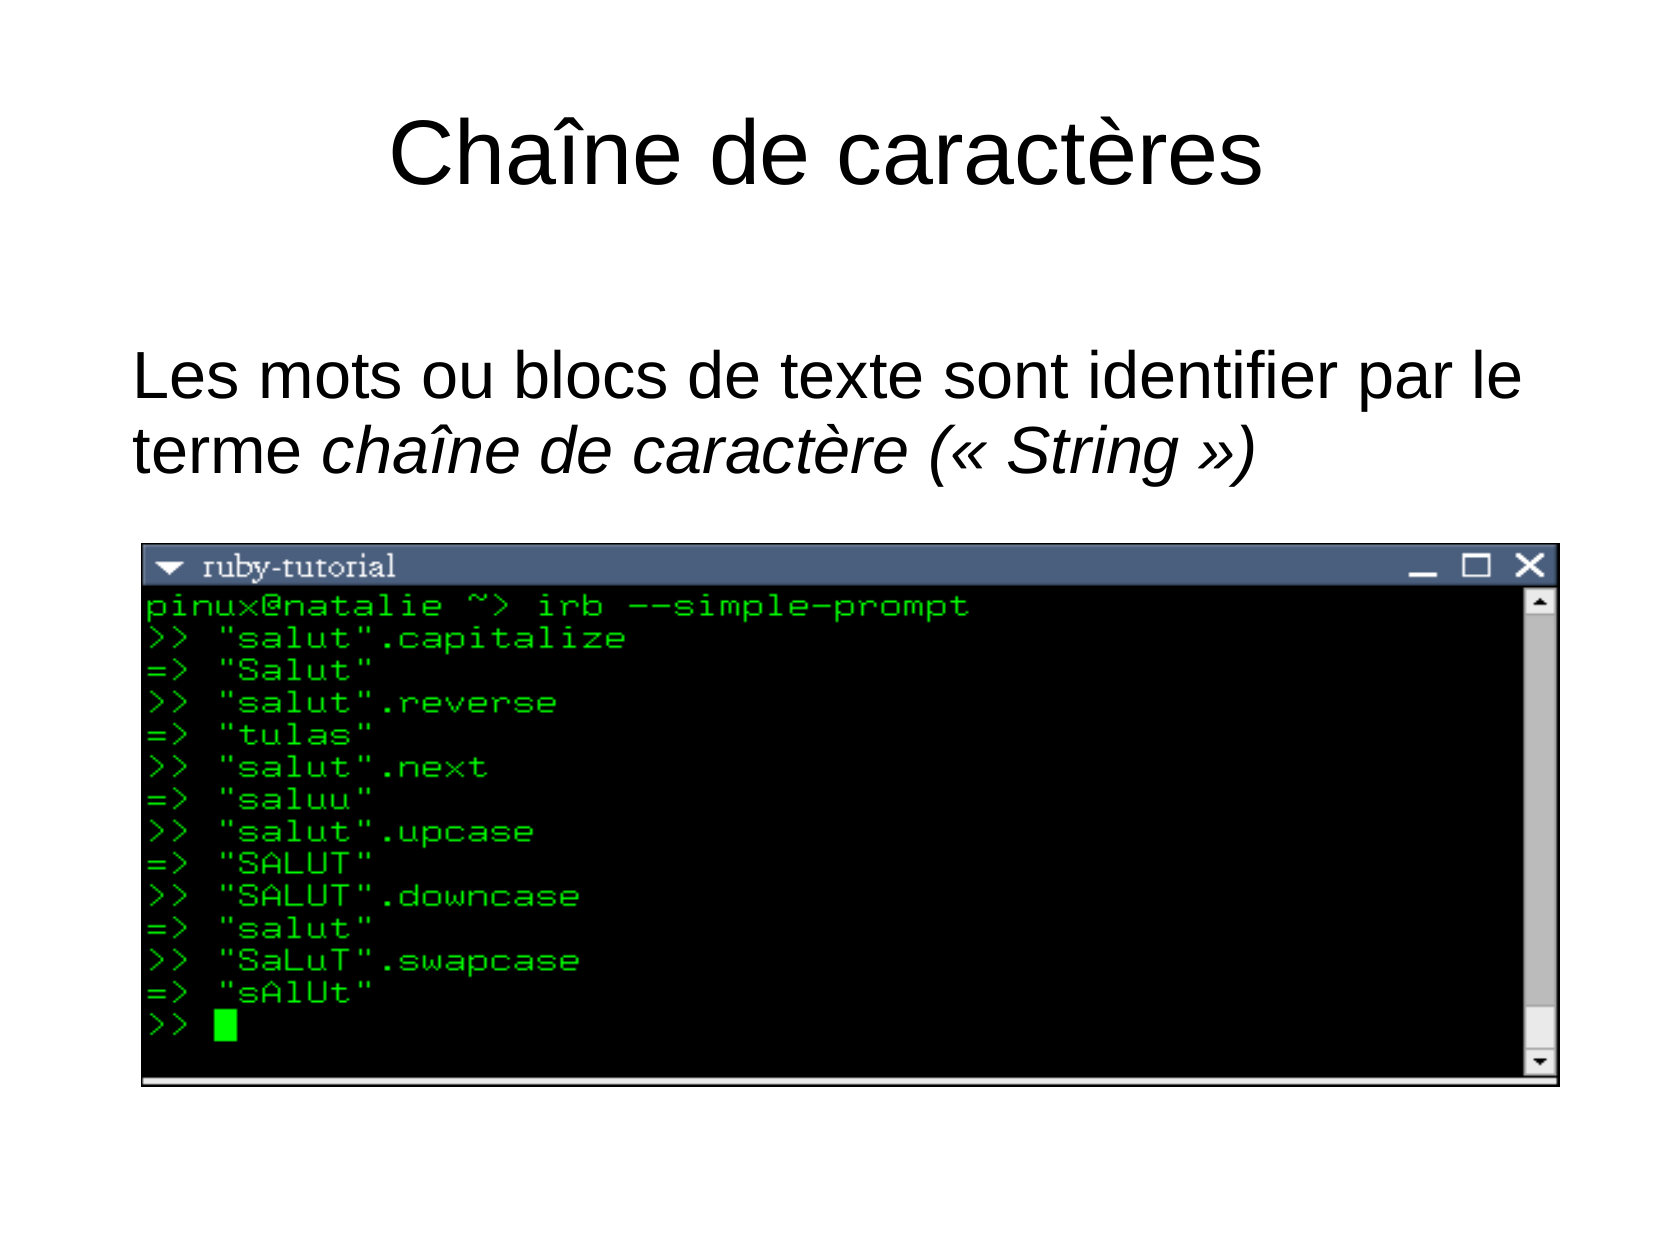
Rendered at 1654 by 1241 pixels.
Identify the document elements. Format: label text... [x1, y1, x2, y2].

picture [141, 543, 1560, 1087]
text_box Les mots ou blocs de texte sont identifier par le terme chaîne de caractère (« String ») [118, 330, 1564, 645]
title Chaîne de caractères [82, 49, 1571, 257]
